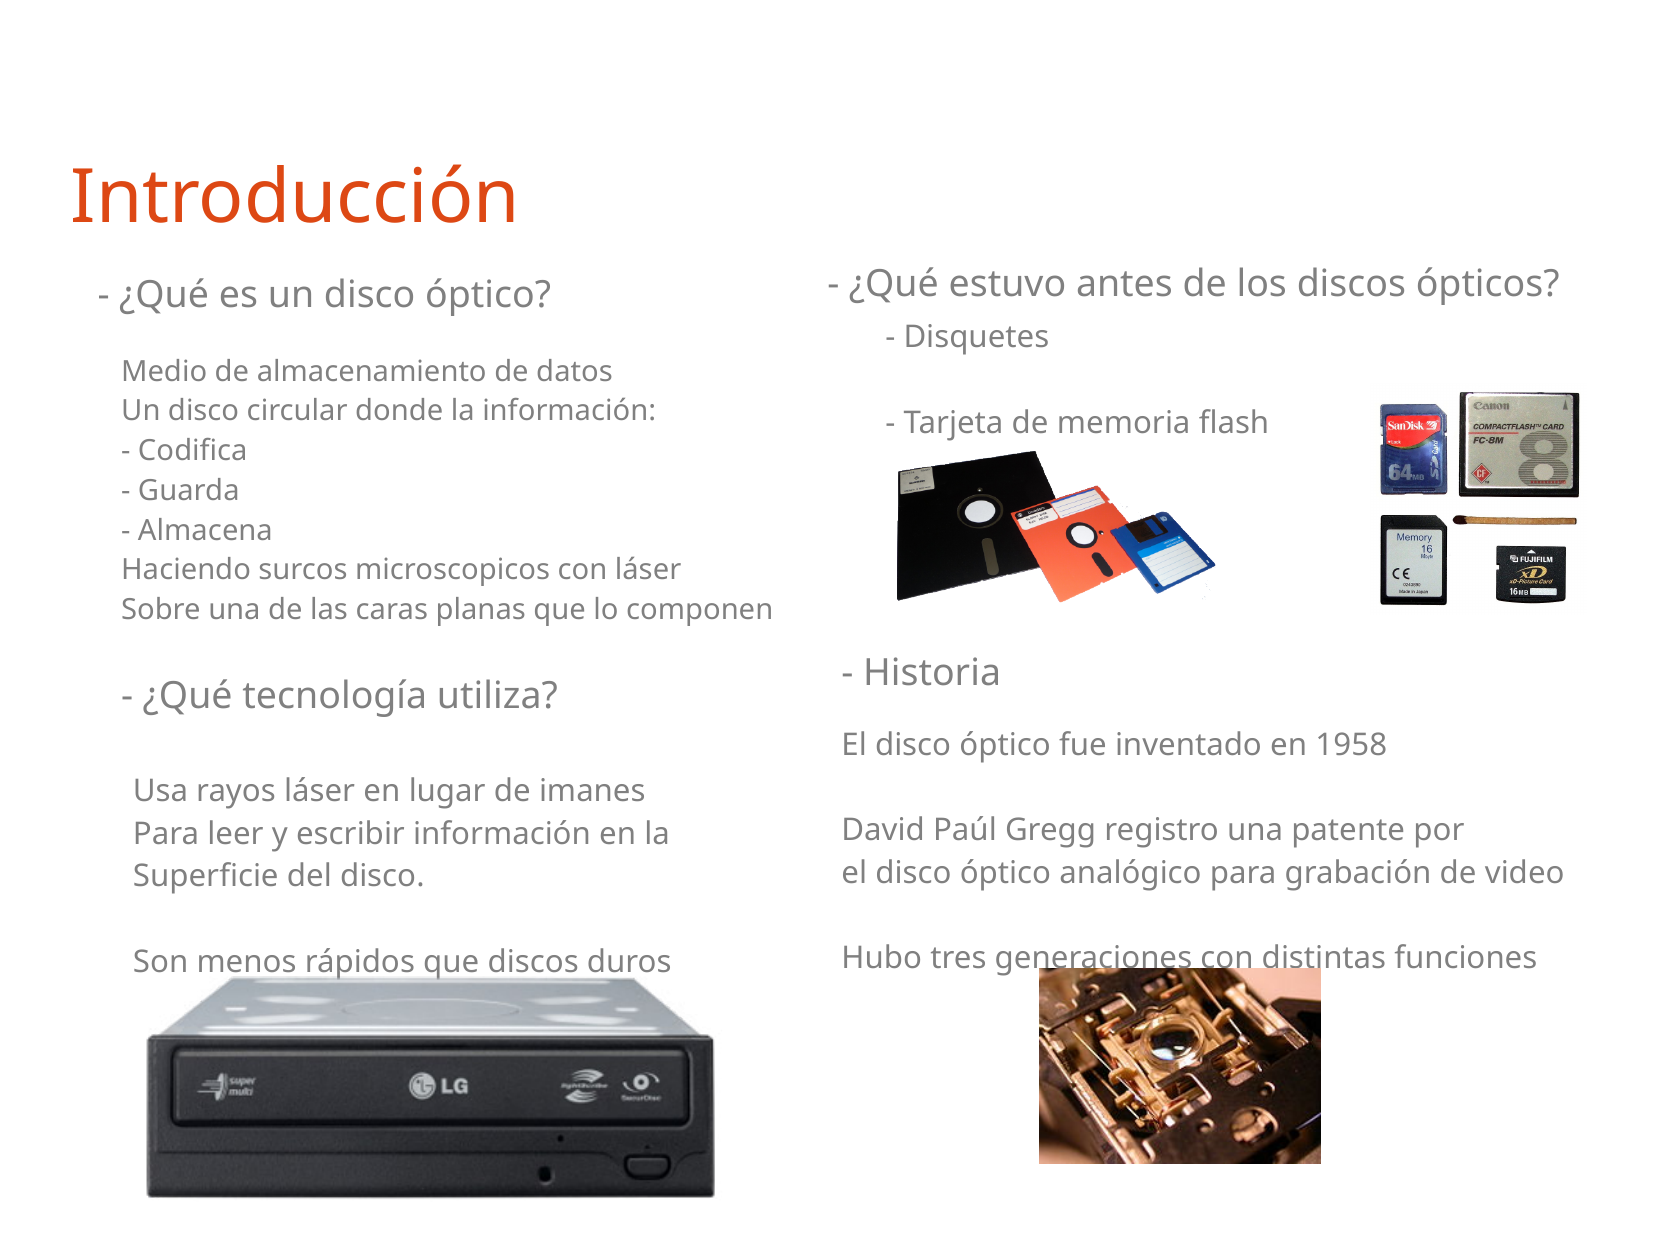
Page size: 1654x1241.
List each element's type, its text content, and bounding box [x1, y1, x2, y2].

picture [1370, 383, 1587, 615]
text_box Usa rayos láser en lugar de imanes Para leer y escribir información en la Superficie del disco. Son menos rápidos que discos duros [118, 760, 733, 814]
text_box - ¿Qué estuvo antes de los discos ópticos? [812, 248, 1638, 308]
text_box El disco óptico fue inventado en 1958 David Paúl Gregg registro una patente por el disco óptico analógico para grabación de video Hubo tres generaciones con distintas funciones [826, 714, 1633, 983]
text_box Medio de almacenamiento de datos Un disco circular donde la información: - Codifica - Guarda - Almacena Haciendo surcos microscopicos con láser Sobre una de las caras planas que lo componen [106, 342, 833, 594]
text_box - Disquetes - Tarjeta de memoria flash [870, 307, 1312, 467]
text_box - ¿Qué tecnología utiliza? [106, 661, 611, 720]
text_box - Historia [826, 637, 1027, 697]
title Introducción [70, 129, 1560, 257]
text_box - ¿Qué es un disco óptico? [82, 260, 605, 319]
picture [1039, 968, 1321, 1164]
picture [97, 814, 768, 1241]
picture [897, 450, 1216, 603]
